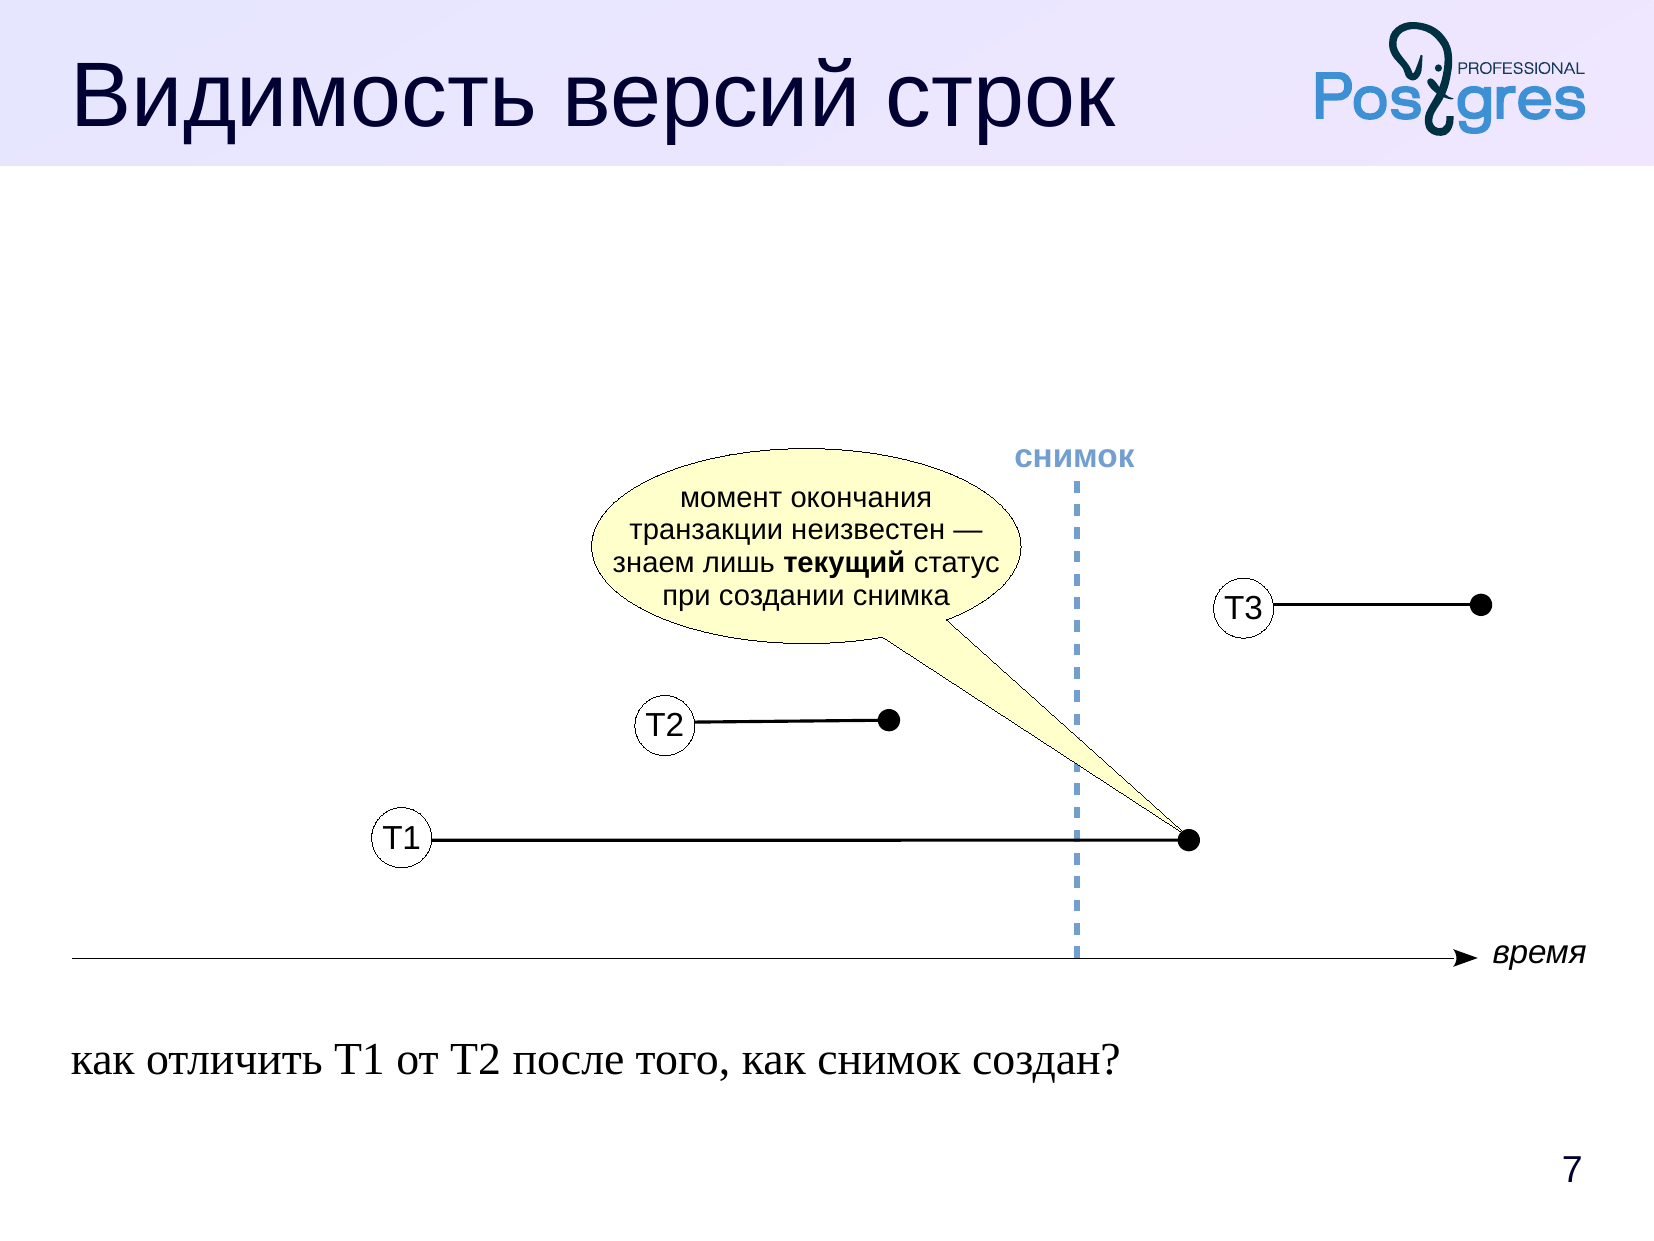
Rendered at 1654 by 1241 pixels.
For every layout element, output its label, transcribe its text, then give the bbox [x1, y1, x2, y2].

title Видимость версий строк [70, 43, 1241, 147]
text_box момент окончания транзакции неизвестен — знаем лишь текущий статус при создании снимка [591, 448, 1182, 832]
text_box снимок [999, 429, 1150, 483]
text_box T2 [634, 695, 695, 756]
text_box T1 [371, 807, 432, 868]
list как отличить T1 от T2 после того, как снимок создан? [70, 283, 1583, 1141]
text_box время [1477, 926, 1602, 979]
text_box T3 [1213, 578, 1274, 639]
